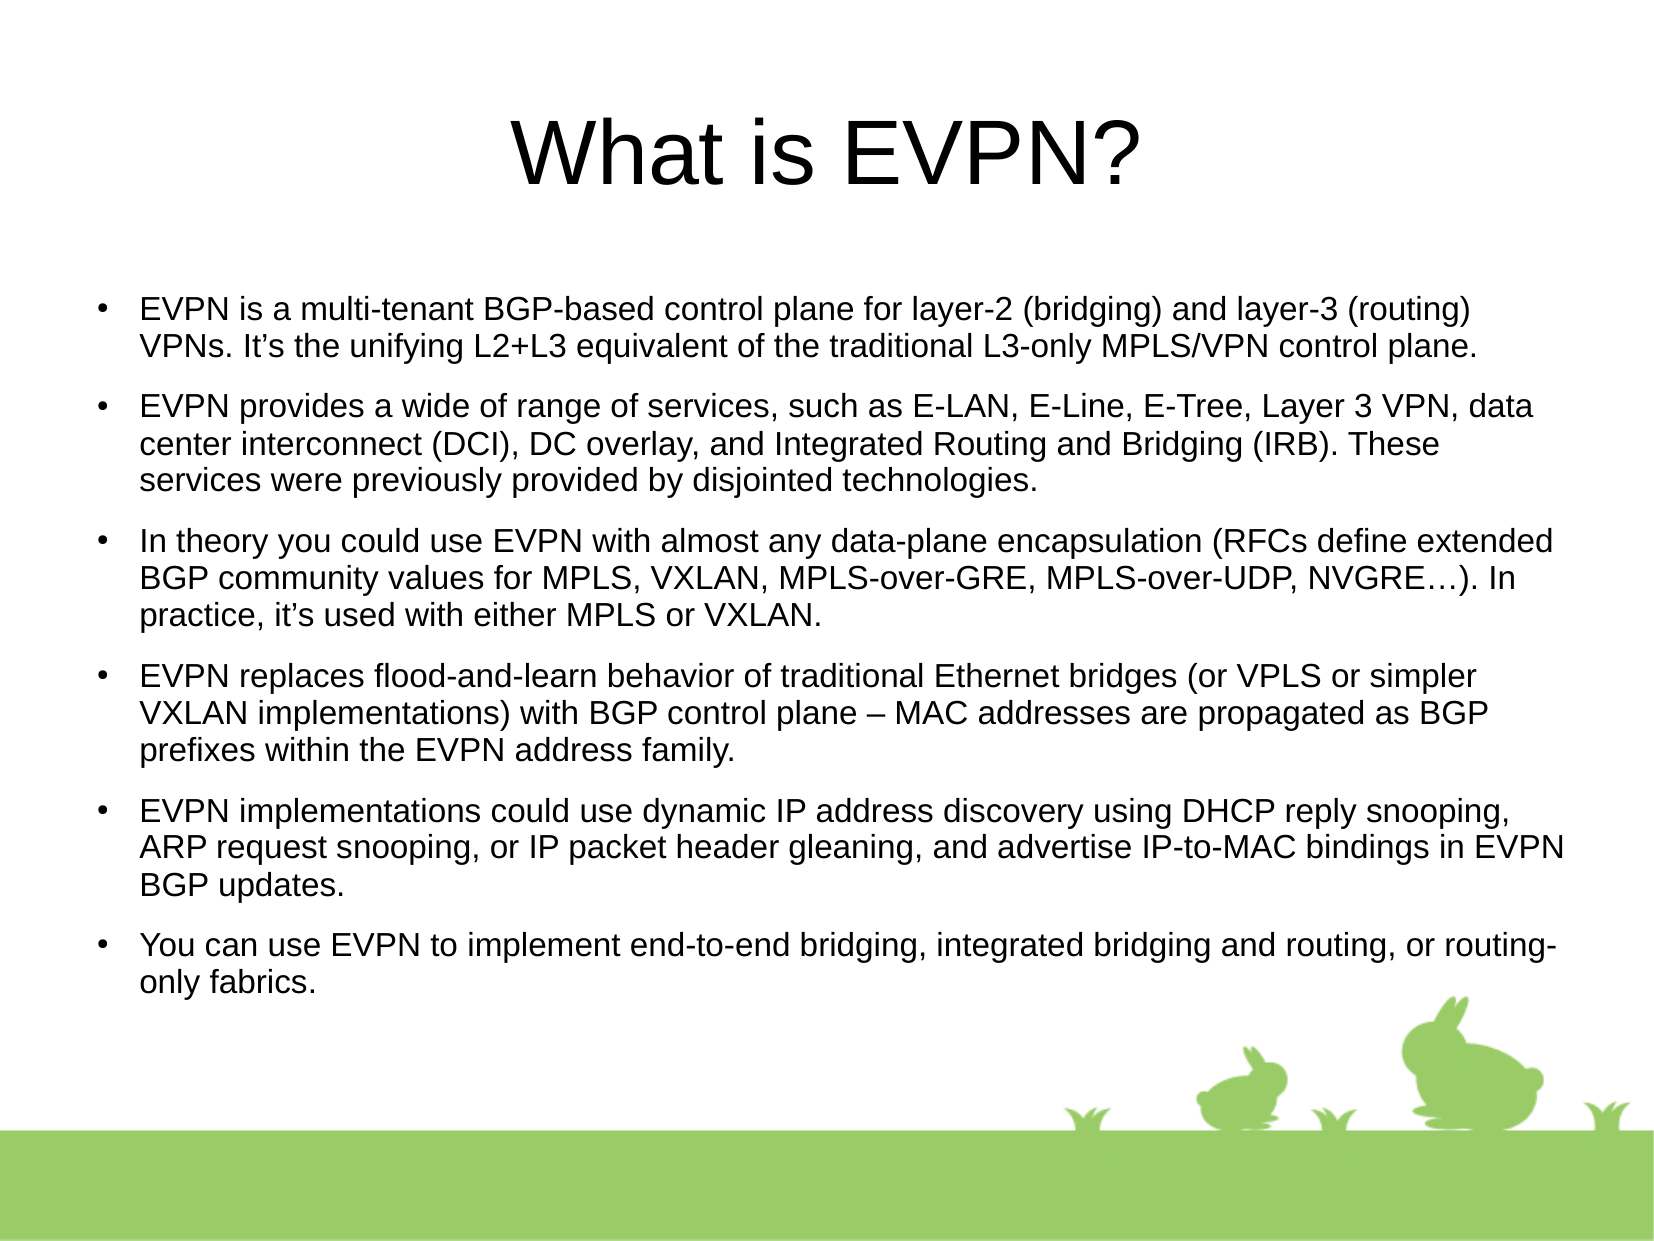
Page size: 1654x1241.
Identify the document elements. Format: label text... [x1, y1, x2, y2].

picture [0, 0, 1654, 1241]
list EVPN is a multi-tenant BGP-based control plane for layer-2 (bridging) and layer-3 (routing) VPNs. It’s the unifying L2+L3 equivalent of the traditional L3-only MPLS/VPN control plane. EVPN provides a wide of range of services, such as E-LAN, E-Line, E-Tree, Layer 3 VPN, data center interconnect (DCI), DC overlay, and Integrated Routing and Bridging (IRB). These services were previously provided by disjointed technologies. In theory you could use EVPN with almost any data-plane encapsulation (RFCs define extended BGP community values for MPLS, VXLAN, MPLS-over-GRE, MPLS-over-UDP, NVGRE…). In practice, it’s used with either MPLS or VXLAN. EVPN replaces flood-and-learn behavior of traditional Ethernet bridges (or VPLS or simpler VXLAN implementations) with BGP control plane – MAC addresses are propagated as BGP prefixes within the EVPN address family. EVPN implementations could use dynamic IP address discovery using DHCP reply snooping, ARP request snooping, or IP packet header gleaning, and advertise IP-to-MAC bindings in EVPN BGP updates. You can use EVPN to implement end-to-end bridging, integrated bridging and routing, or routing-only fabrics. [82, 290, 1571, 1010]
title What is EVPN? [82, 49, 1571, 257]
